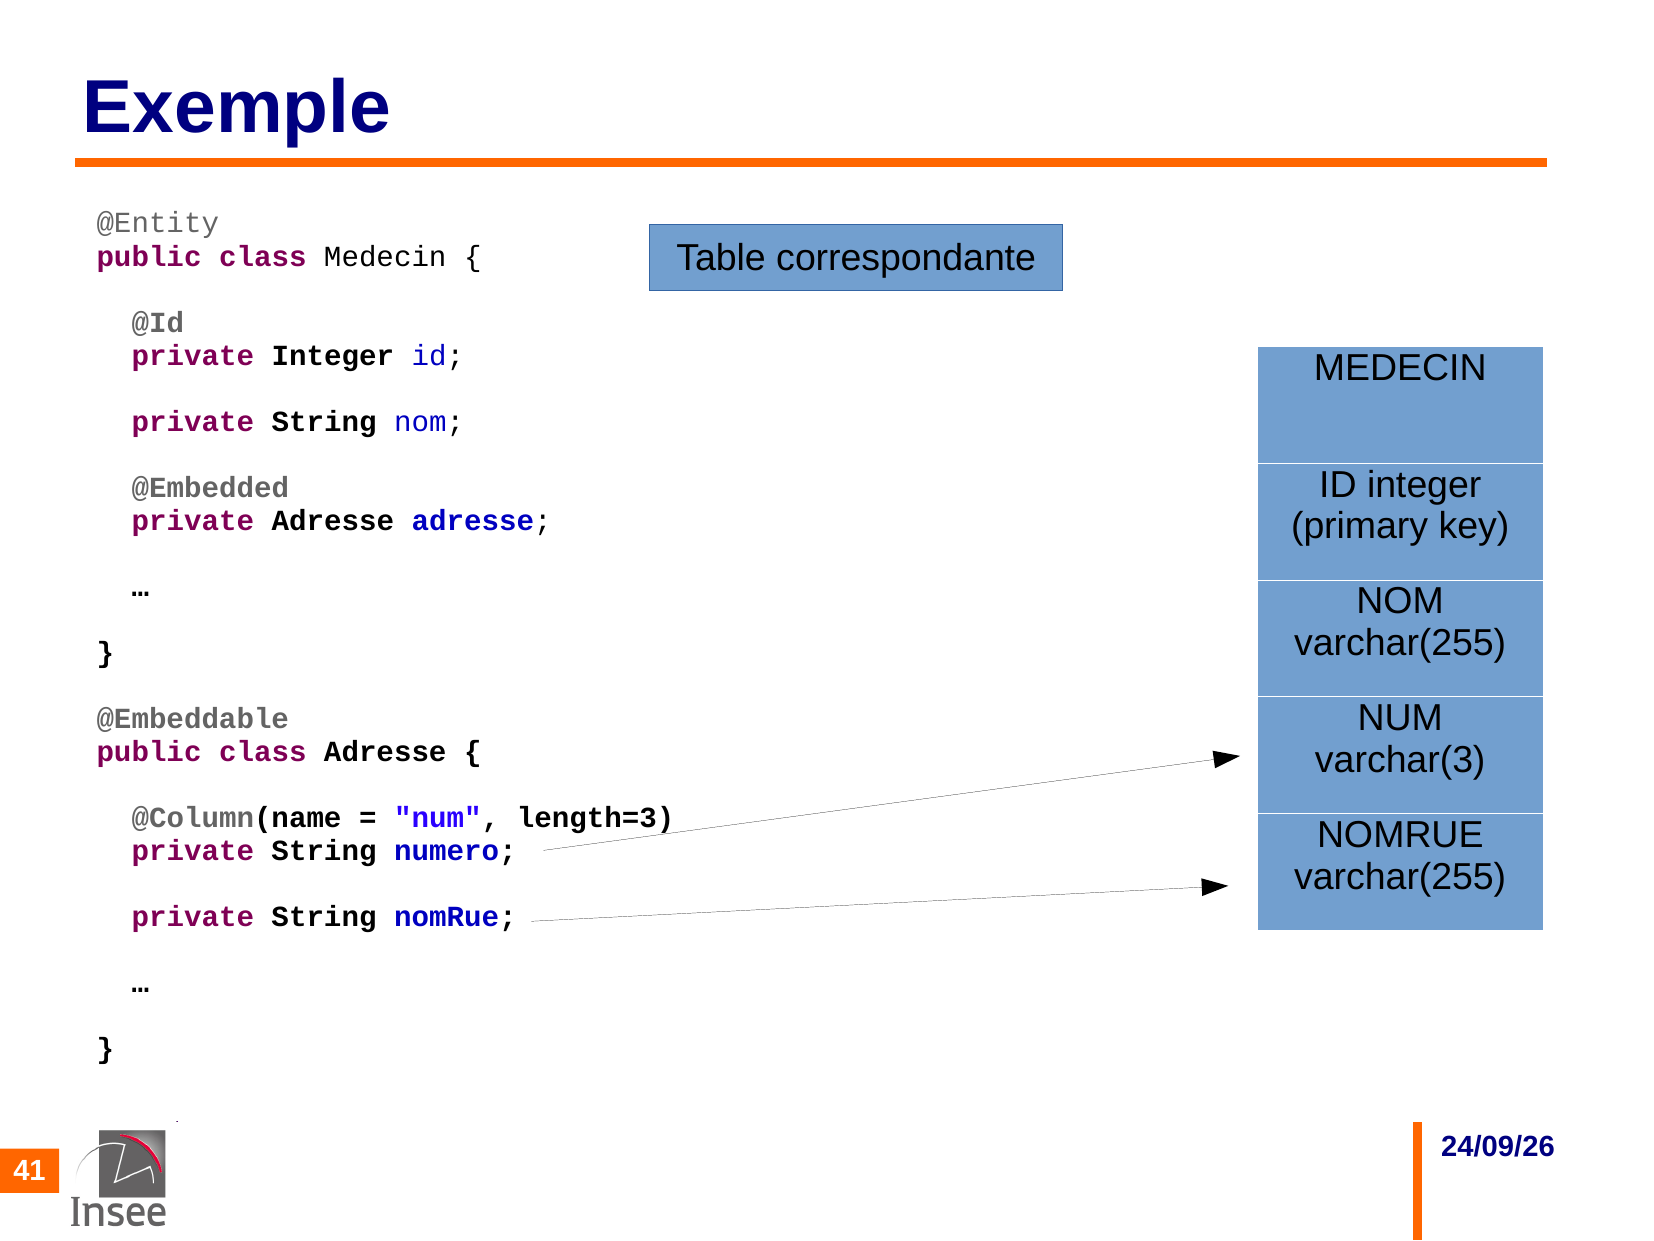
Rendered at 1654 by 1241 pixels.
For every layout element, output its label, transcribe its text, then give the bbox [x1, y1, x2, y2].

list [82, 237, 1571, 1099]
text_box Table correspondante [1004, 224, 1063, 291]
table_cell ID integer (primary key) [1258, 464, 1543, 580]
title Exemple [82, 49, 1619, 163]
table_cell NOMRUE varchar(255) [1258, 814, 1543, 930]
text_box @Entity public class Medecin { @Id private Integer id; private String nom; @Embedded private Adresse adresse; … } @Embeddable public class Adresse { @Column(name = "num", length=3) private String numero; private String nomRue; … } [81, 201, 1004, 1083]
picture [62, 1121, 178, 1241]
table_cell NUM varchar(3) [1258, 697, 1543, 813]
table_cell NOM varchar(255) [1258, 581, 1543, 696]
table_header MEDECIN [1258, 347, 1543, 463]
